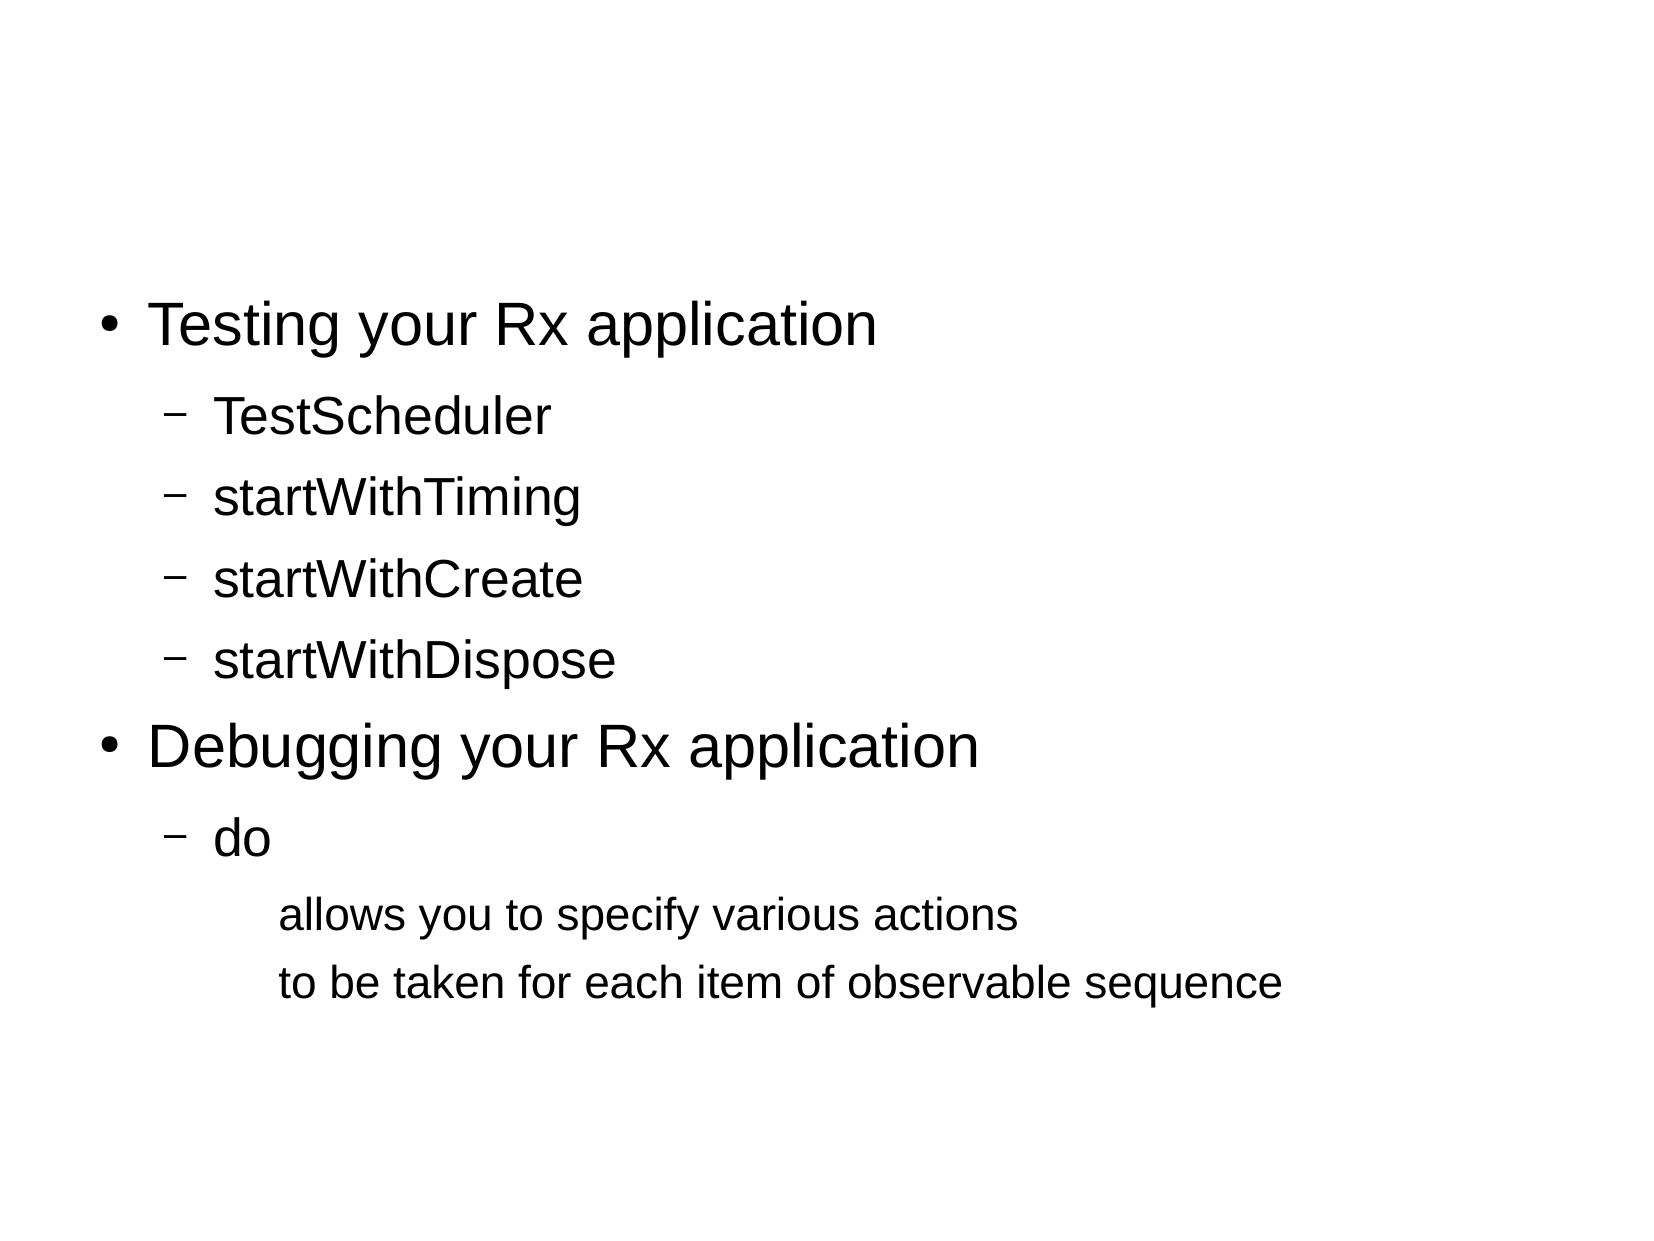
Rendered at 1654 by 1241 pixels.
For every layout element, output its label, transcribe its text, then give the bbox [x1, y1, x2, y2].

list Testing your Rx application TestScheduler startWithTiming startWithCreate startWithDispose Debugging your Rx application do allows you to specify various actions to be taken for each item of observable sequence [82, 290, 1571, 1010]
